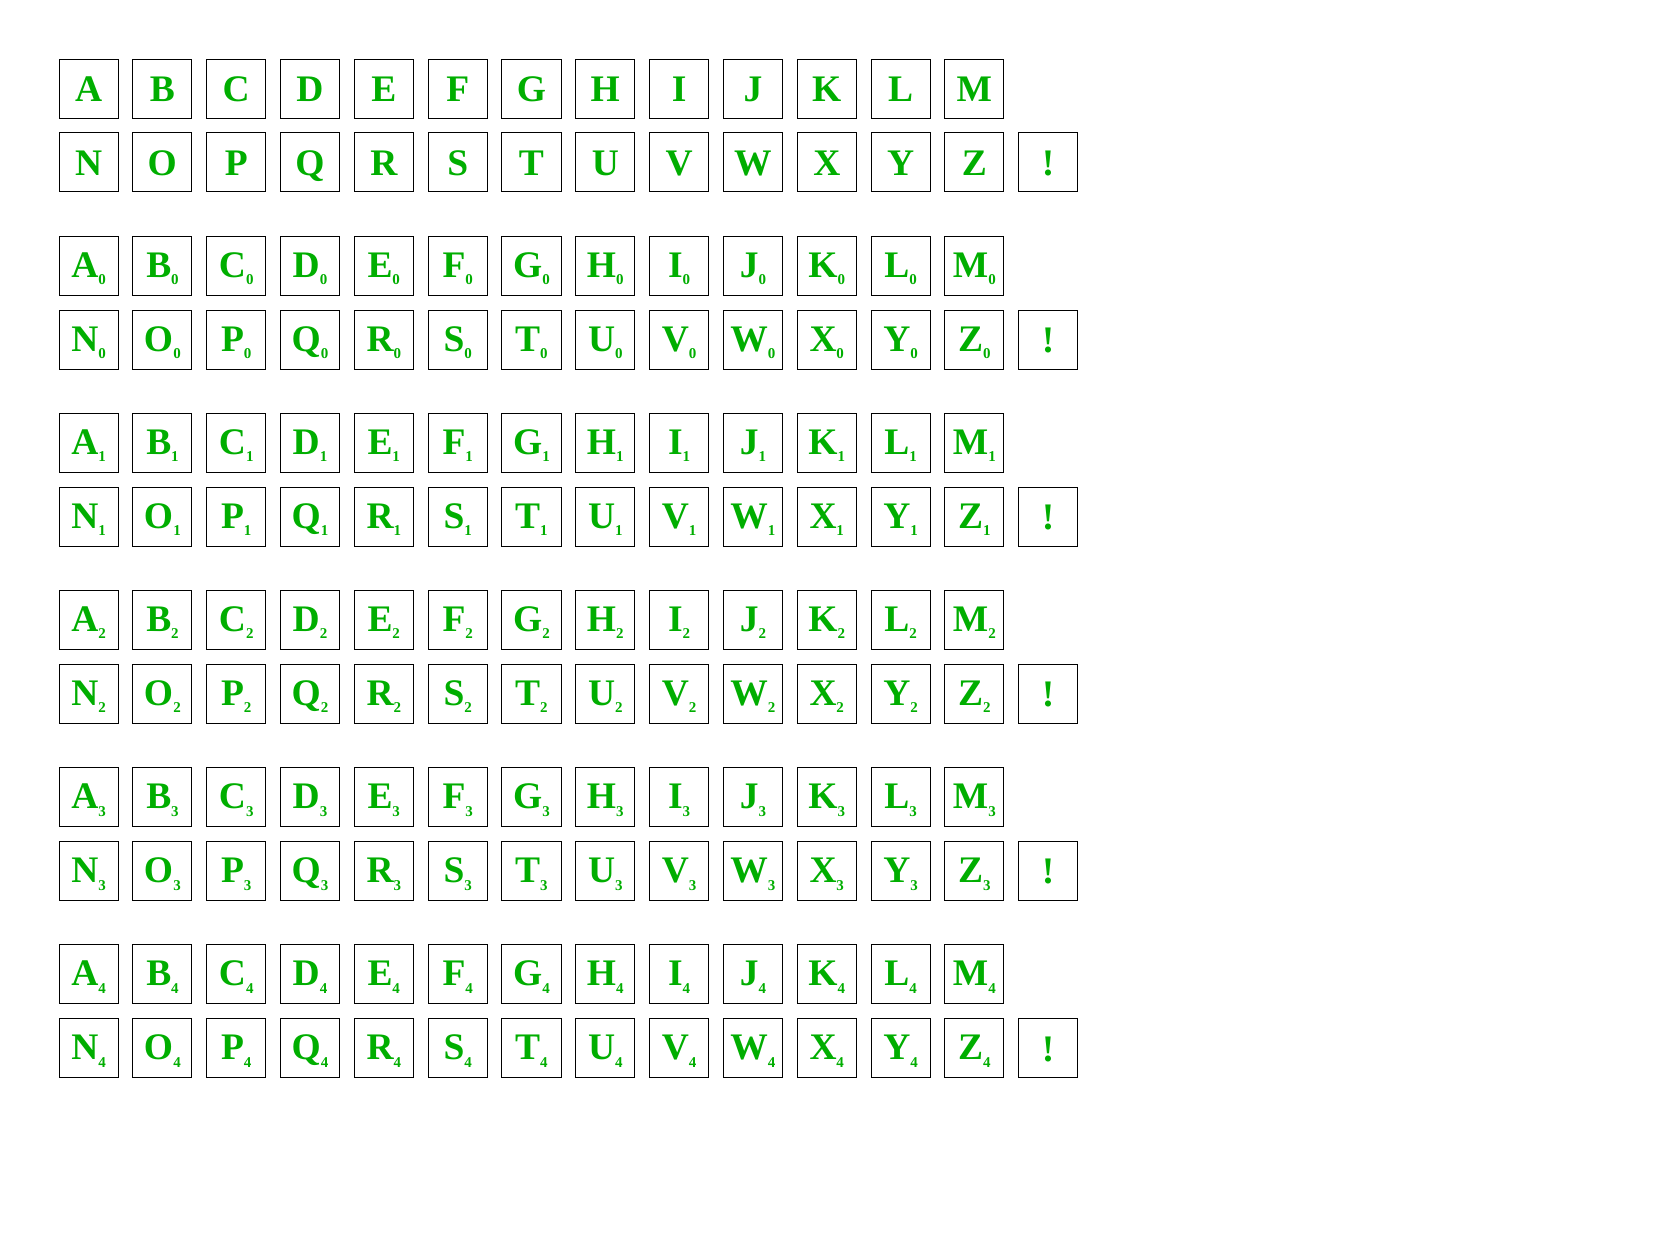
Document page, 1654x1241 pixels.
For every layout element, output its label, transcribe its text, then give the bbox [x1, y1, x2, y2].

text_box C [206, 59, 266, 119]
text_box E2 [354, 590, 414, 650]
text_box G [501, 59, 562, 119]
text_box R [354, 132, 414, 192]
text_box X4 [797, 1018, 857, 1078]
text_box I1 [649, 413, 709, 473]
text_box V [649, 132, 709, 192]
text_box X0 [797, 310, 857, 370]
text_box Y2 [871, 664, 931, 724]
text_box B [132, 59, 192, 119]
text_box E3 [354, 767, 414, 827]
text_box M3 [944, 767, 1004, 827]
text_box X2 [797, 664, 857, 724]
text_box B3 [132, 767, 192, 827]
text_box P2 [206, 664, 266, 724]
text_box L3 [871, 767, 931, 827]
text_box J [723, 59, 783, 119]
text_box Q4 [280, 1018, 340, 1078]
text_box K4 [797, 944, 857, 1004]
text_box ! [1018, 310, 1078, 370]
text_box R3 [354, 841, 414, 901]
text_box Z2 [944, 664, 1004, 724]
text_box X1 [797, 487, 857, 547]
text_box W4 [723, 1018, 783, 1078]
text_box I3 [649, 767, 709, 827]
text_box A4 [59, 944, 119, 1004]
text_box R1 [354, 487, 414, 547]
text_box B1 [132, 413, 192, 473]
text_box L [871, 59, 931, 119]
text_box U4 [575, 1018, 635, 1078]
text_box B0 [132, 236, 192, 296]
text_box E4 [354, 944, 414, 1004]
text_box I0 [649, 236, 709, 296]
text_box U [575, 132, 635, 192]
text_box O0 [132, 310, 192, 370]
text_box G4 [501, 944, 562, 1004]
text_box W [723, 132, 783, 192]
text_box N0 [59, 310, 119, 370]
text_box K3 [797, 767, 857, 827]
text_box D3 [280, 767, 340, 827]
text_box ! [1018, 132, 1078, 192]
text_box G1 [501, 413, 562, 473]
text_box H2 [575, 590, 635, 650]
text_box O4 [132, 1018, 192, 1078]
text_box E1 [354, 413, 414, 473]
text_box K1 [797, 413, 857, 473]
text_box A1 [59, 413, 119, 473]
text_box ! [1018, 487, 1078, 547]
text_box O [132, 132, 192, 192]
text_box O1 [132, 487, 192, 547]
text_box D2 [280, 590, 340, 650]
text_box A0 [59, 236, 119, 296]
text_box A [59, 59, 119, 119]
text_box ! [1018, 1018, 1078, 1078]
text_box F [428, 59, 488, 119]
text_box Q0 [280, 310, 340, 370]
text_box ! [1018, 664, 1078, 724]
text_box P0 [206, 310, 266, 370]
text_box Z [944, 132, 1004, 192]
text_box F3 [428, 767, 488, 827]
text_box J2 [723, 590, 783, 650]
text_box N [59, 132, 119, 192]
text_box E [354, 59, 414, 119]
text_box R0 [354, 310, 414, 370]
text_box U3 [575, 841, 635, 901]
text_box C4 [206, 944, 266, 1004]
text_box V0 [649, 310, 709, 370]
text_box H [575, 59, 635, 119]
text_box T2 [501, 664, 562, 724]
text_box N3 [59, 841, 119, 901]
text_box W3 [723, 841, 783, 901]
text_box I2 [649, 590, 709, 650]
text_box T1 [501, 487, 562, 547]
text_box K2 [797, 590, 857, 650]
text_box P1 [206, 487, 266, 547]
text_box J3 [723, 767, 783, 827]
text_box F4 [428, 944, 488, 1004]
text_box X [797, 132, 857, 192]
text_box L0 [871, 236, 931, 296]
text_box N4 [59, 1018, 119, 1078]
text_box Y0 [871, 310, 931, 370]
text_box N2 [59, 664, 119, 724]
text_box Z3 [944, 841, 1004, 901]
text_box M4 [944, 944, 1004, 1004]
text_box S3 [428, 841, 488, 901]
text_box Z0 [944, 310, 1004, 370]
text_box K [797, 59, 857, 119]
text_box F2 [428, 590, 488, 650]
text_box I4 [649, 944, 709, 1004]
text_box H1 [575, 413, 635, 473]
text_box T3 [501, 841, 562, 901]
text_box Q2 [280, 664, 340, 724]
text_box Y [871, 132, 931, 192]
text_box F0 [428, 236, 488, 296]
text_box U2 [575, 664, 635, 724]
text_box O3 [132, 841, 192, 901]
text_box L1 [871, 413, 931, 473]
text_box P3 [206, 841, 266, 901]
text_box U1 [575, 487, 635, 547]
text_box S0 [428, 310, 488, 370]
text_box R2 [354, 664, 414, 724]
text_box J1 [723, 413, 783, 473]
text_box ! [1018, 841, 1078, 901]
text_box N1 [59, 487, 119, 547]
text_box M2 [944, 590, 1004, 650]
text_box L4 [871, 944, 931, 1004]
text_box D1 [280, 413, 340, 473]
text_box F1 [428, 413, 488, 473]
text_box Y3 [871, 841, 931, 901]
text_box R4 [354, 1018, 414, 1078]
text_box V3 [649, 841, 709, 901]
text_box D [280, 59, 340, 119]
text_box Z4 [944, 1018, 1004, 1078]
text_box A2 [59, 590, 119, 650]
text_box W1 [723, 487, 783, 547]
text_box L2 [871, 590, 931, 650]
text_box Q [280, 132, 340, 192]
text_box G3 [501, 767, 562, 827]
text_box V1 [649, 487, 709, 547]
text_box O2 [132, 664, 192, 724]
text_box Z1 [944, 487, 1004, 547]
text_box T4 [501, 1018, 562, 1078]
text_box M [944, 59, 1004, 119]
text_box J0 [723, 236, 783, 296]
text_box D4 [280, 944, 340, 1004]
text_box I [649, 59, 709, 119]
text_box W0 [723, 310, 783, 370]
text_box Y1 [871, 487, 931, 547]
text_box Y4 [871, 1018, 931, 1078]
text_box C1 [206, 413, 266, 473]
text_box S1 [428, 487, 488, 547]
text_box T [501, 132, 562, 192]
text_box M1 [944, 413, 1004, 473]
text_box J4 [723, 944, 783, 1004]
text_box P [206, 132, 266, 192]
text_box A3 [59, 767, 119, 827]
text_box Q3 [280, 841, 340, 901]
text_box C2 [206, 590, 266, 650]
text_box U0 [575, 310, 635, 370]
text_box T0 [501, 310, 562, 370]
text_box H4 [575, 944, 635, 1004]
text_box S2 [428, 664, 488, 724]
text_box C0 [206, 236, 266, 296]
text_box W2 [723, 664, 783, 724]
text_box P4 [206, 1018, 266, 1078]
text_box B2 [132, 590, 192, 650]
text_box G0 [501, 236, 562, 296]
text_box X3 [797, 841, 857, 901]
text_box V2 [649, 664, 709, 724]
text_box Q1 [280, 487, 340, 547]
text_box G2 [501, 590, 562, 650]
text_box E0 [354, 236, 414, 296]
text_box C3 [206, 767, 266, 827]
text_box H0 [575, 236, 635, 296]
text_box S [428, 132, 488, 192]
text_box D0 [280, 236, 340, 296]
text_box M0 [944, 236, 1004, 296]
text_box B4 [132, 944, 192, 1004]
text_box V4 [649, 1018, 709, 1078]
text_box K0 [797, 236, 857, 296]
text_box H3 [575, 767, 635, 827]
text_box S4 [428, 1018, 488, 1078]
